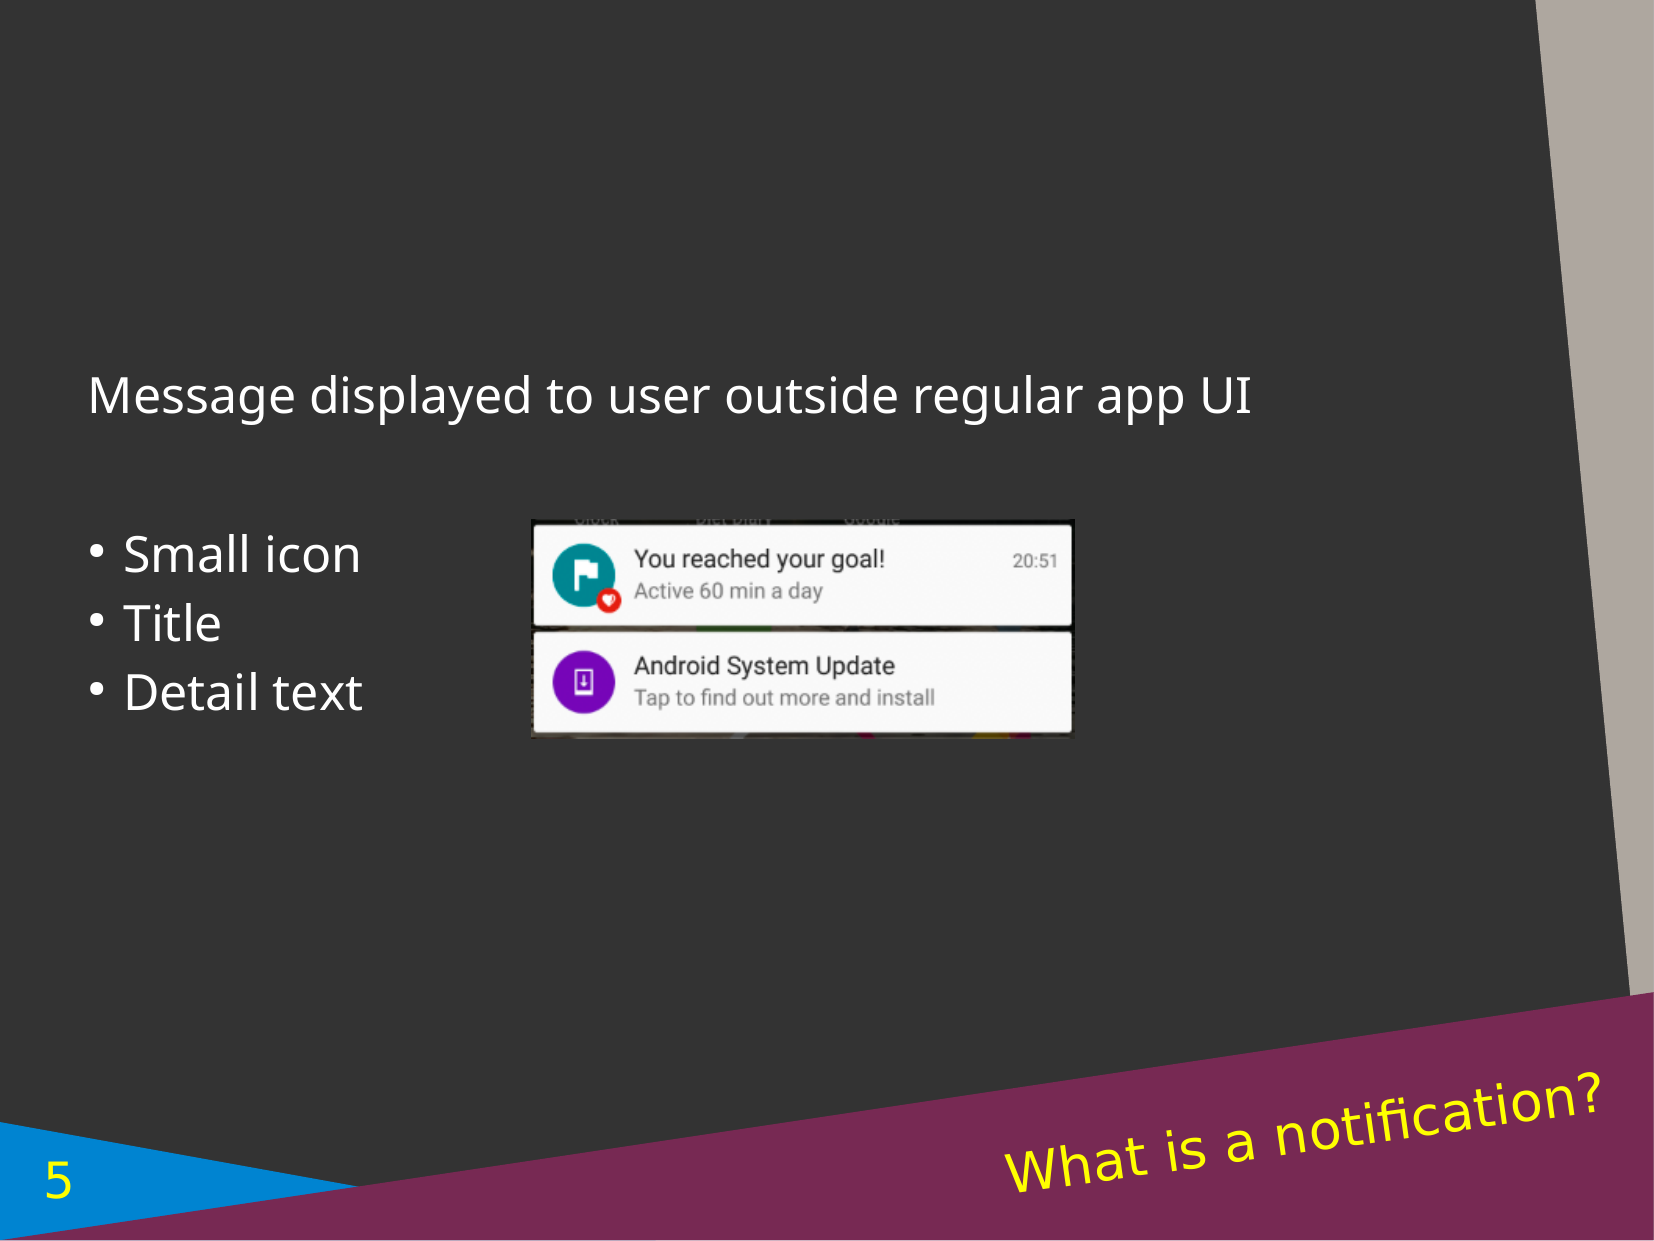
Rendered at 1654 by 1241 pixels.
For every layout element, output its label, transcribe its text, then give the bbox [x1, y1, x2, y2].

text_box Message displayed to user outside regular app UI Small icon Title Detail text [72, 339, 1471, 791]
title What is a notification? [956, 995, 1654, 1241]
picture [531, 519, 1075, 739]
